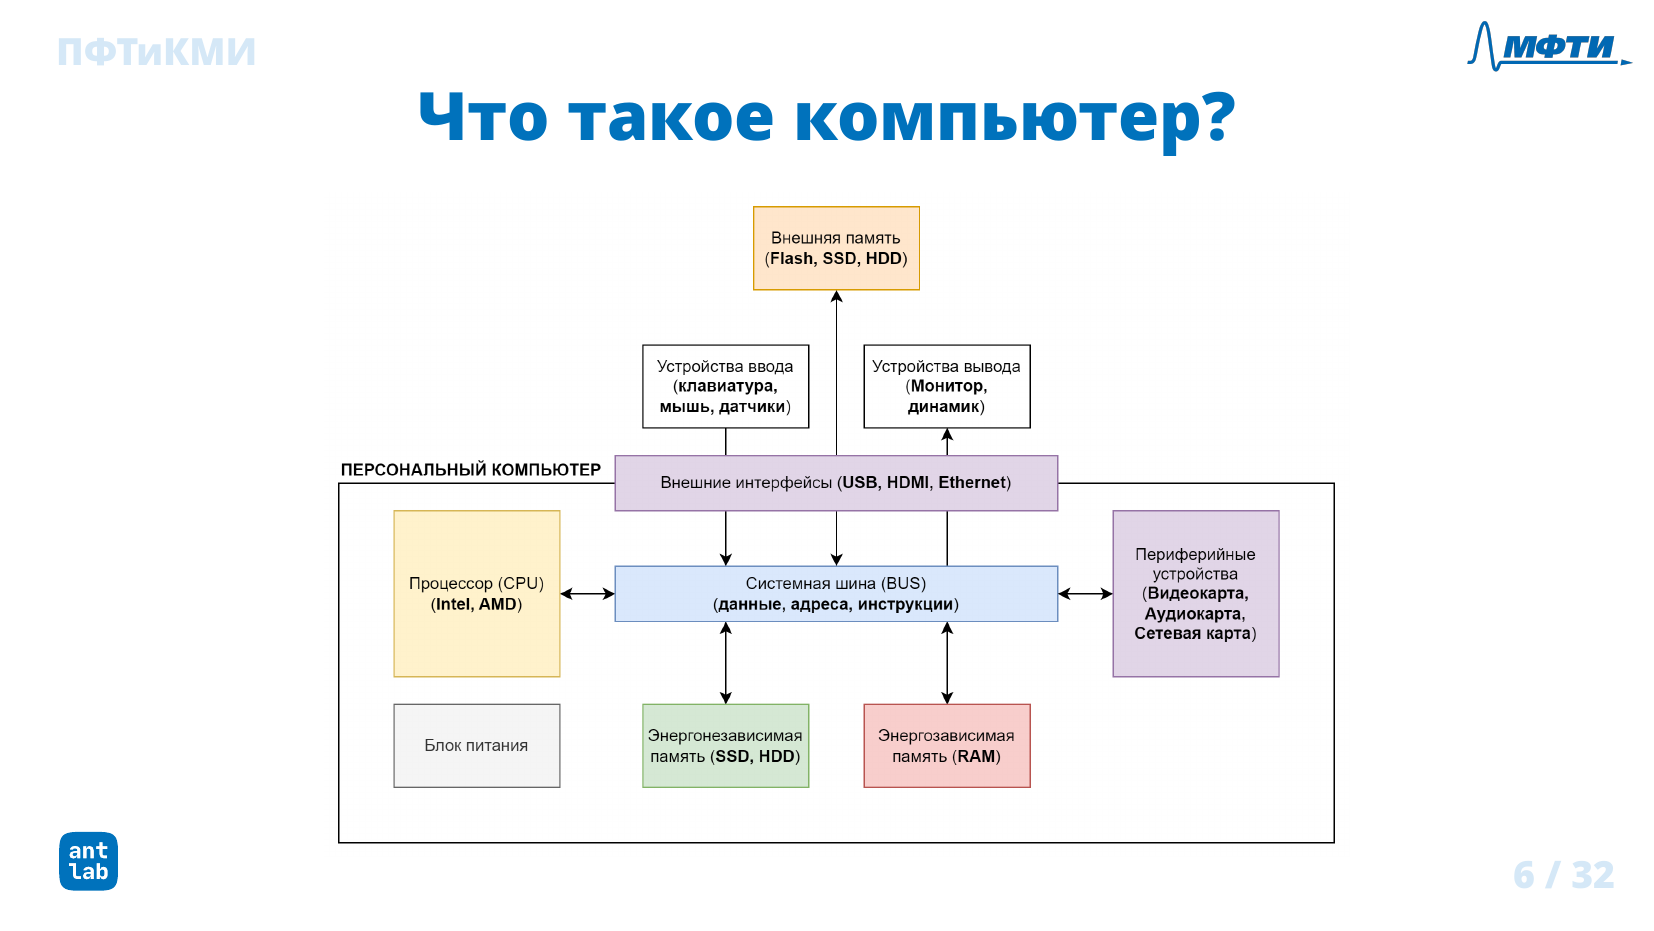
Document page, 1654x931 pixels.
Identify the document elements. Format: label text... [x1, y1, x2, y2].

title Что такое компьютер? [82, 37, 1571, 193]
picture [324, 192, 1350, 857]
picture [1446, 0, 1654, 93]
